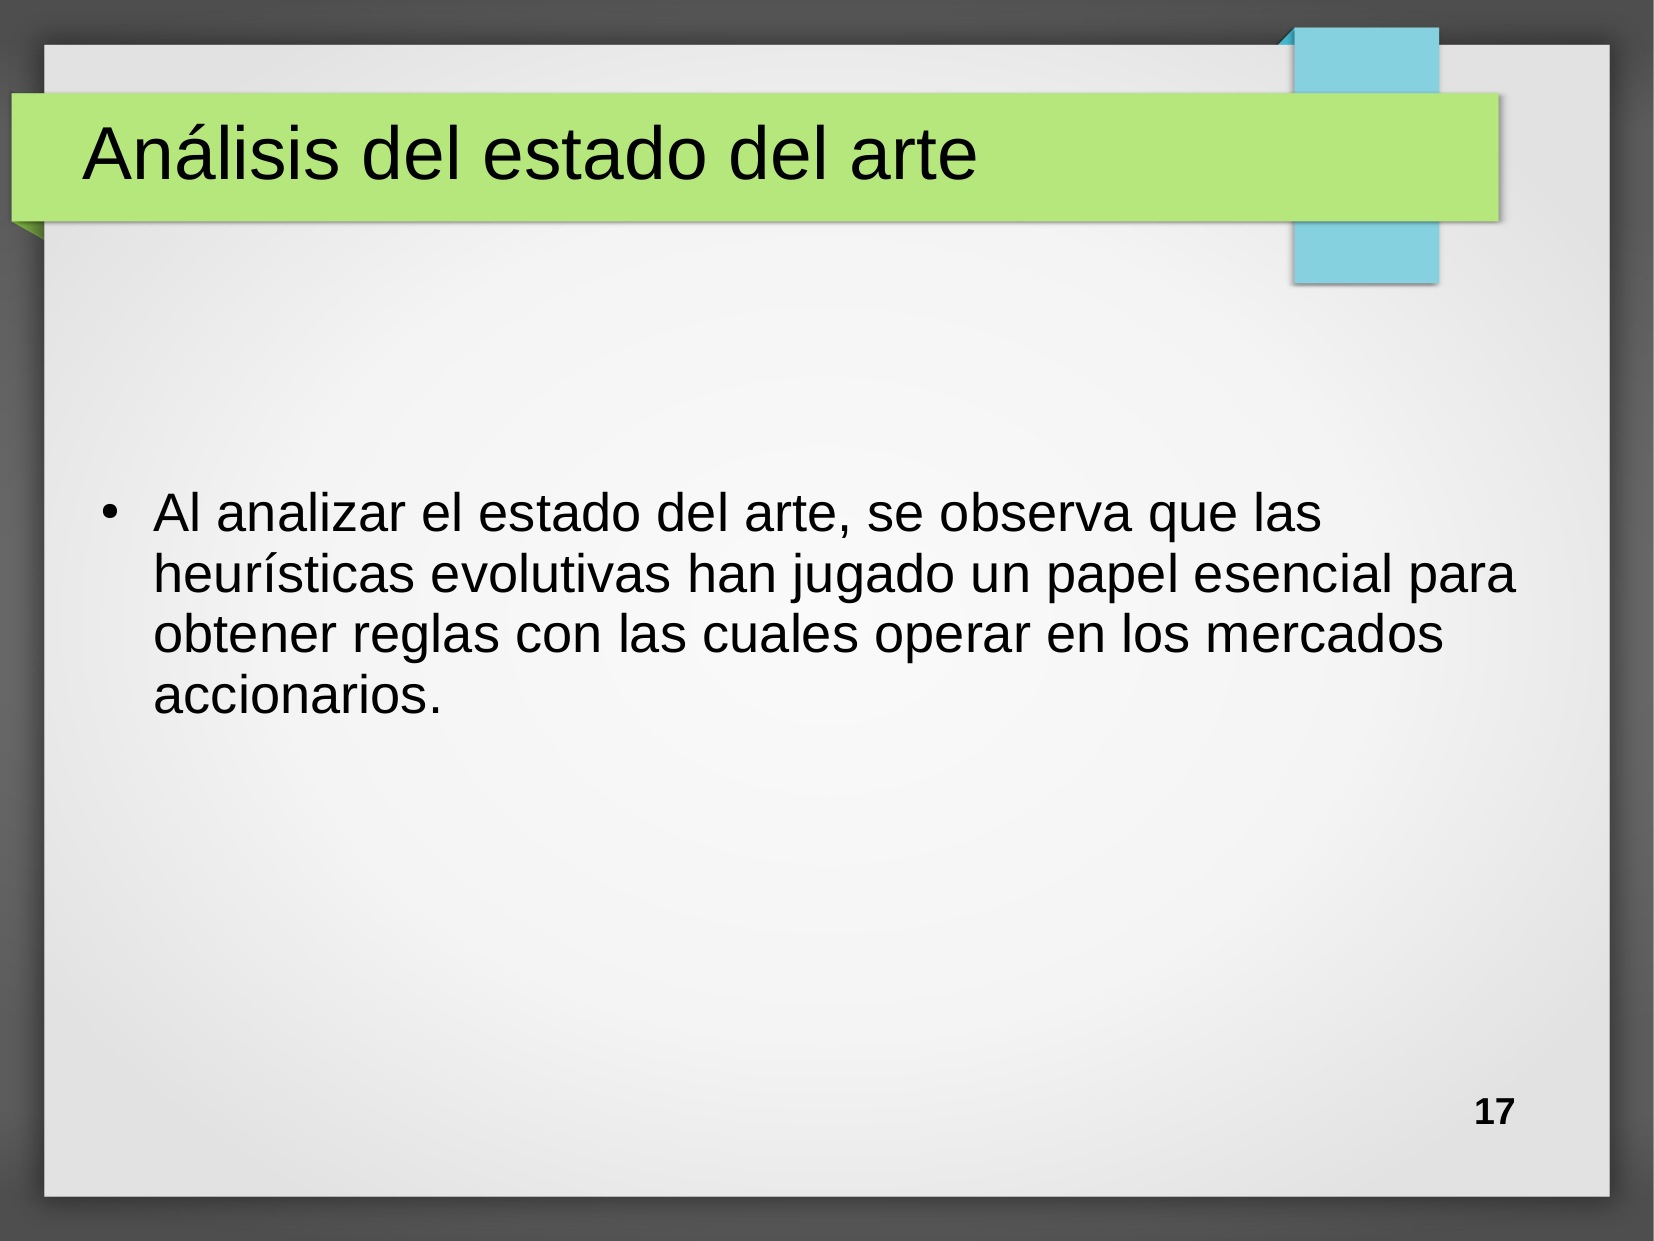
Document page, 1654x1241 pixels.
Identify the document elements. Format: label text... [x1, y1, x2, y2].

title Análisis del estado del arte [82, 94, 1264, 213]
list Al analizar el estado del arte, se observa que las heurísticas evolutivas han jugado un papel esencial para obtener reglas con las cuales operar en los mercados accionarios. [82, 482, 1571, 758]
text_box <number> [1459, 1083, 1654, 1154]
picture [0, 0, 1654, 1241]
